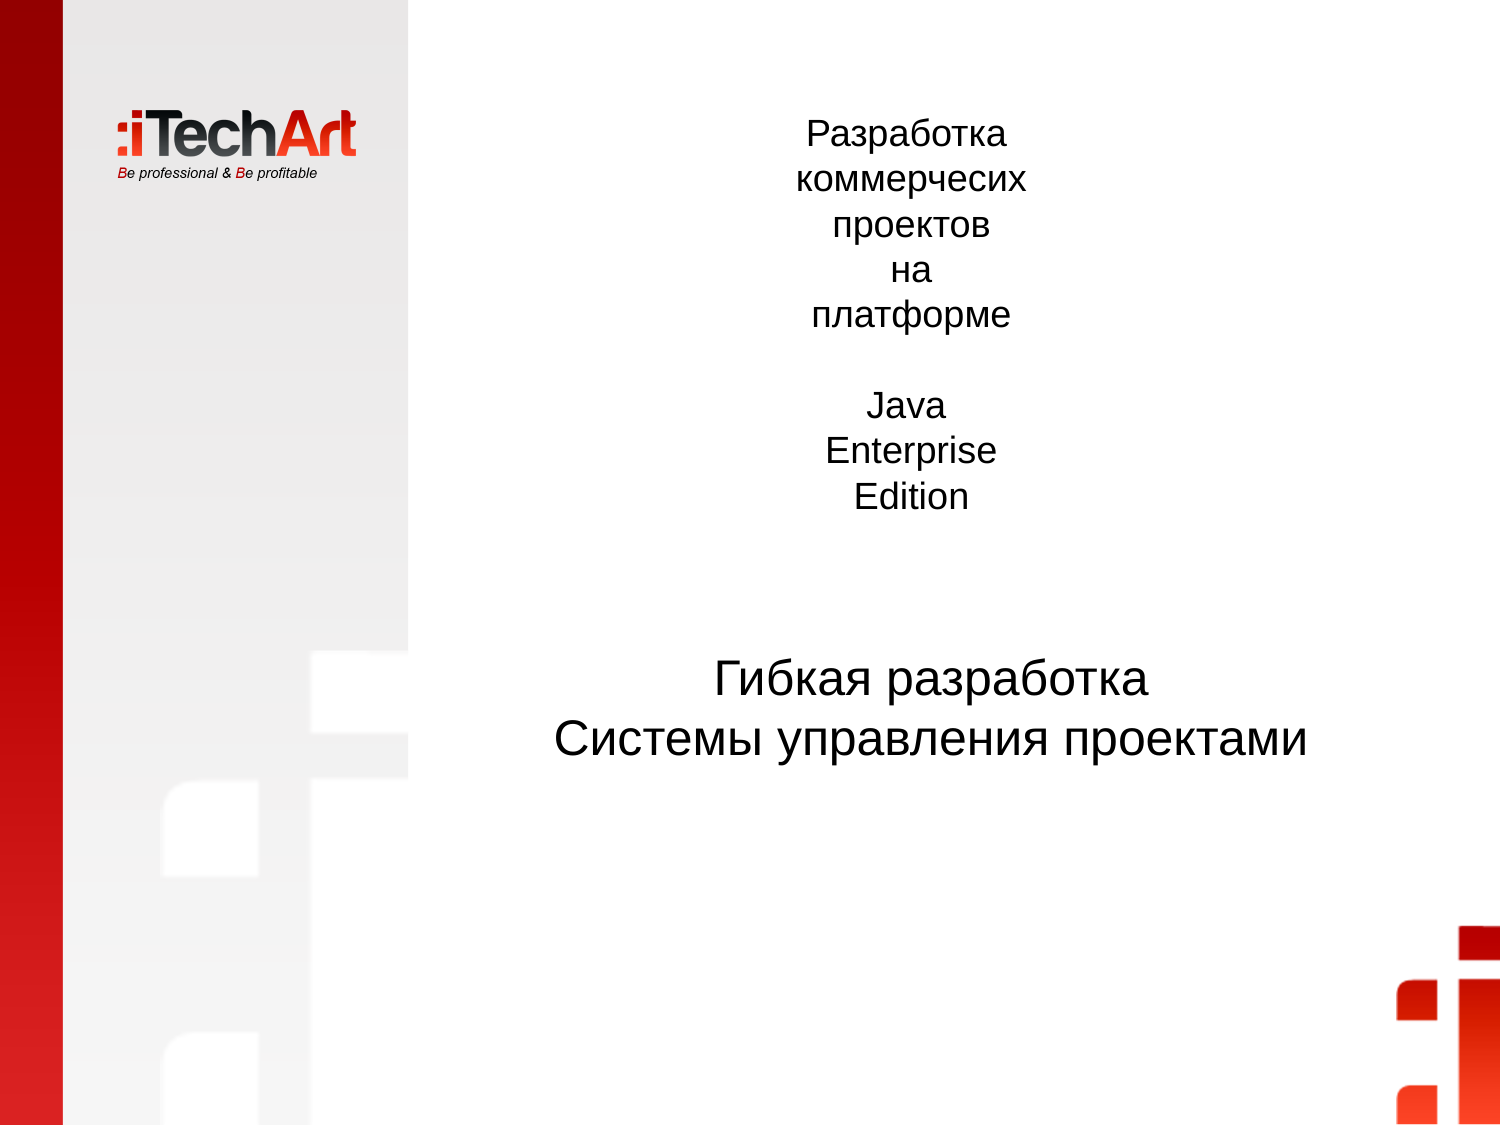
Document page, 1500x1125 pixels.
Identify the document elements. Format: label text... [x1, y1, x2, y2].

subtitle Гибкая разработка Системы управления проектами [500, 637, 1363, 925]
picture [0, 0, 1500, 1125]
title Разработка коммерчесих проектов на платформе Java Enterprise Edition [399, 99, 1413, 604]
